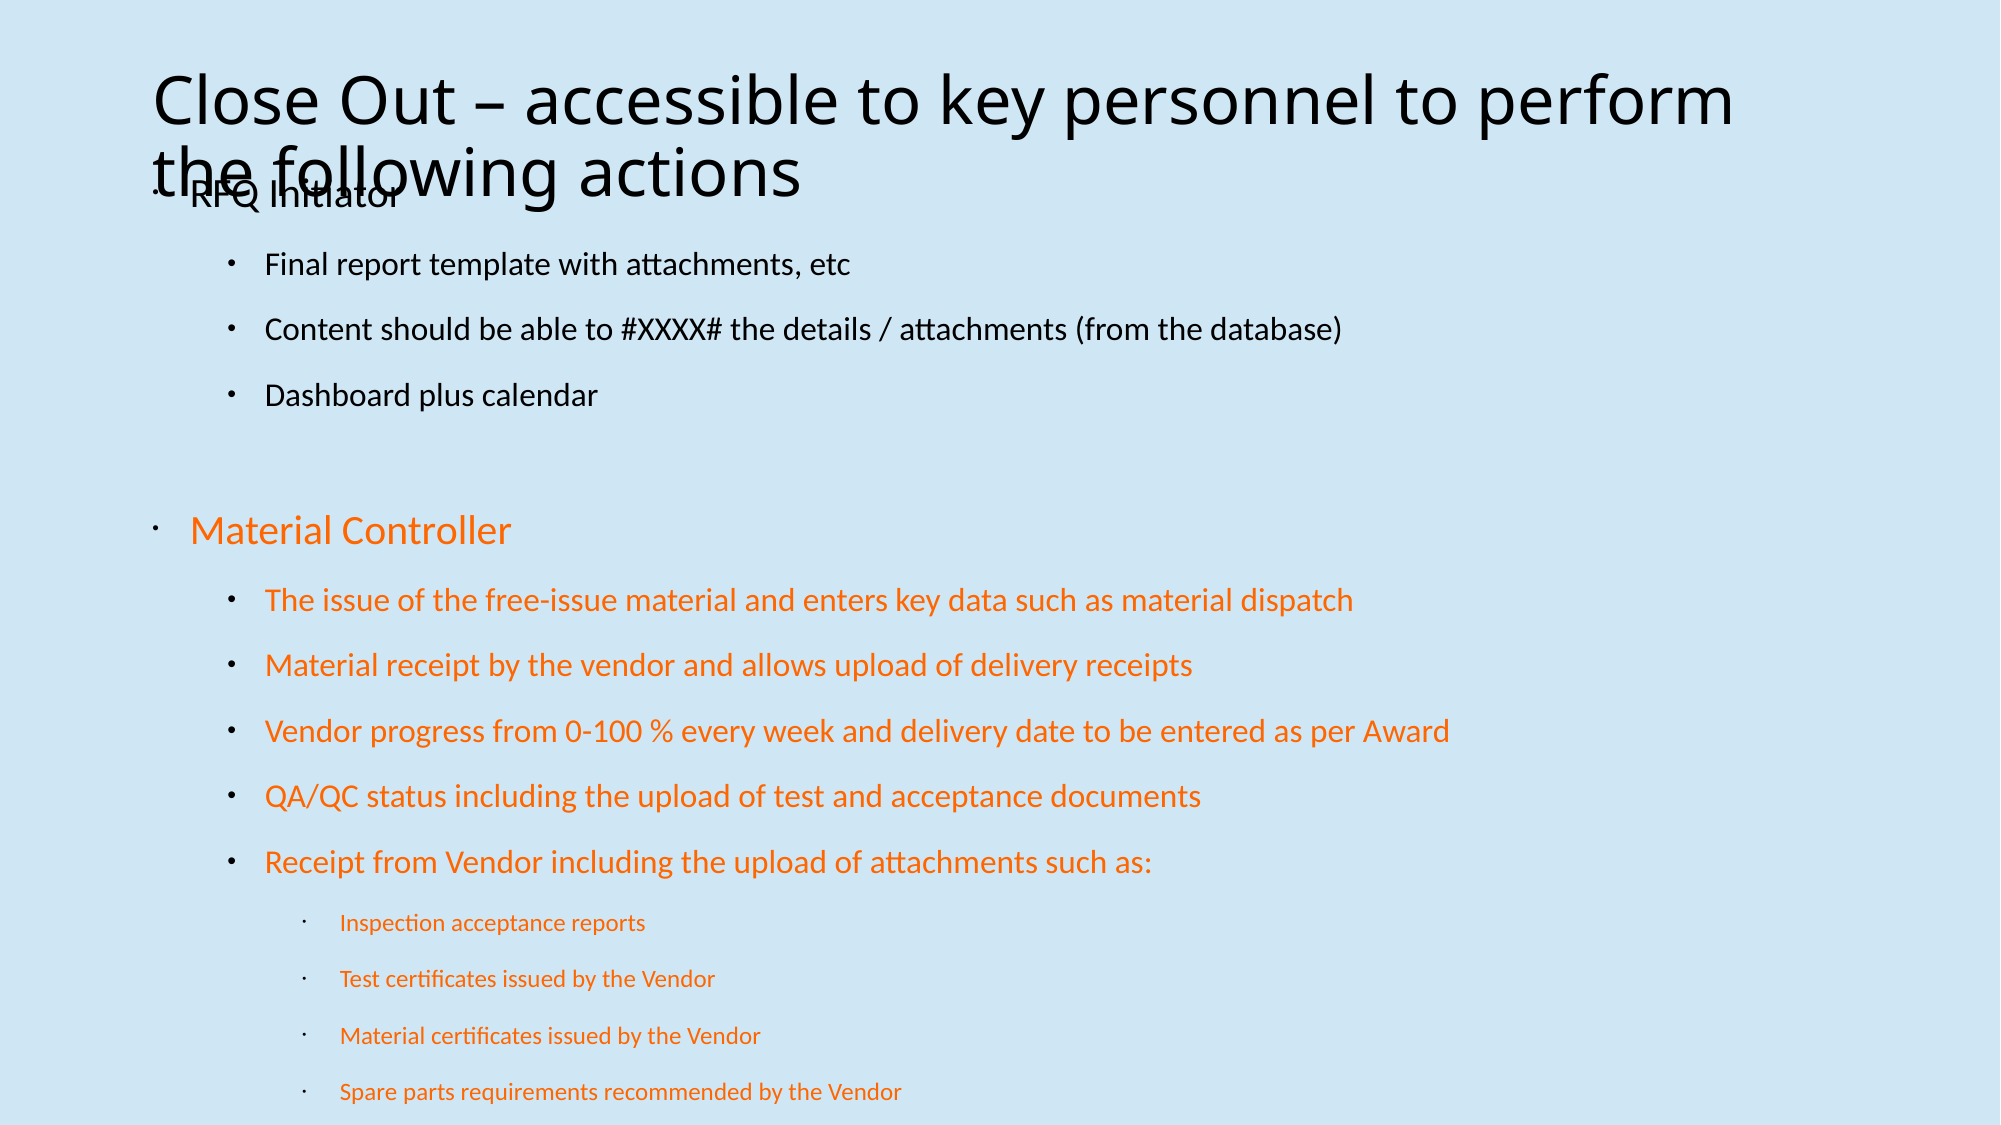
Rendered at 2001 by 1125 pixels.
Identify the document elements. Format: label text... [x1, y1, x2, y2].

title Close Out – accessible to key personnel to perform the following actions [137, 59, 1863, 164]
list RFQ Initiator Final report template with attachments, etc Content should be able to #XXXX# the details / attachments (from the database) Dashboard plus calendar Material Controller The issue of the free-issue material and enters key data such as material dispatch Material receipt by the vendor and allows upload of delivery receipts Vendor progress from 0-100 % every week and delivery date to be entered as per Award QA/QC status including the upload of test and acceptance documents Receipt from Vendor including the upload of attachments such as: Inspection acceptance reports Test certificates issued by the Vendor Material certificates issued by the Vendor Spare parts requirements recommended by the Vendor Storage requirements of the items Maintenance and testing requirements of the items after installed Periodic testing, installation and commissioning requirements of the items as applicable. Cost Control Updates data on invoicing status, reference numbers, values respectively Record any variations made in the project scope RFQ initiator Assign a rating to the vendor [a defined star rating to be developed] and adds any remarks as applicable [137, 164, 1863, 1036]
